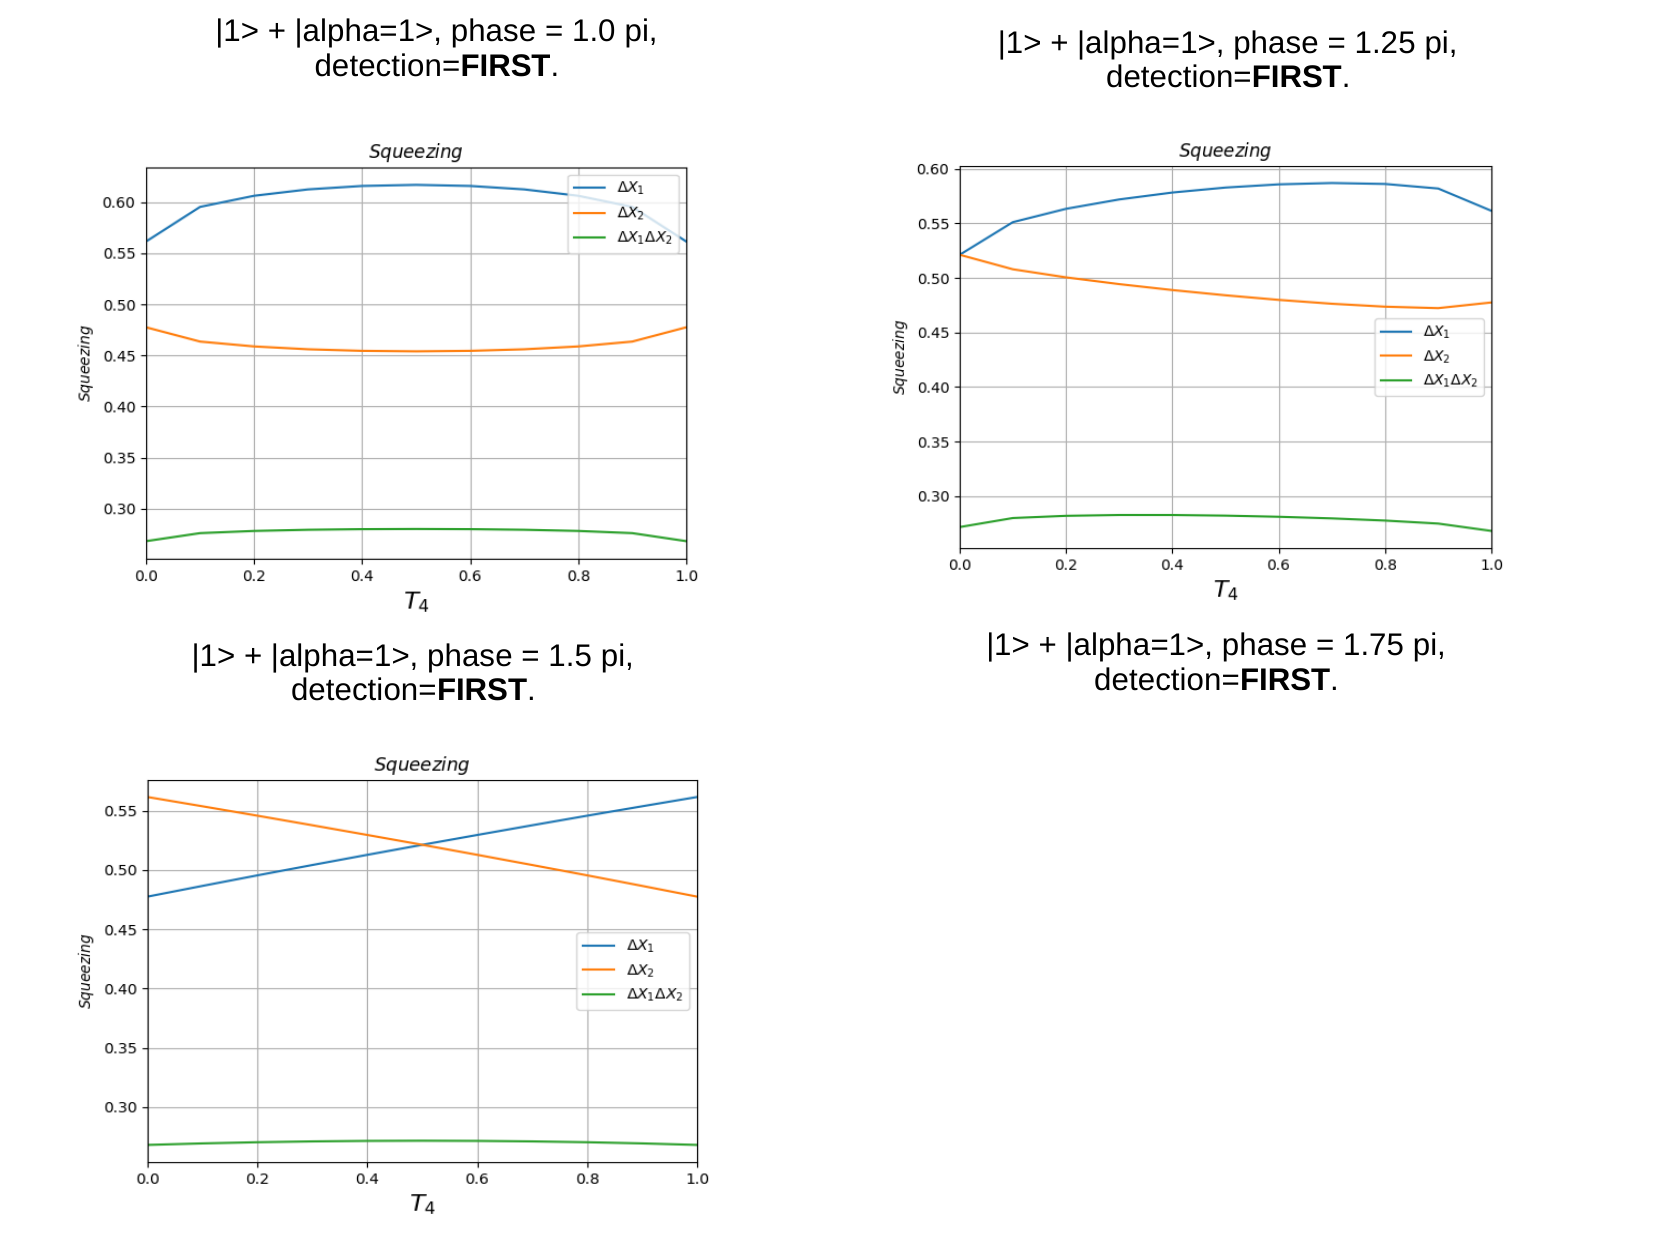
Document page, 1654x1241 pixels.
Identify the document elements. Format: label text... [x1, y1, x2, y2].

picture [59, 106, 756, 615]
title |1> + |alpha=1>, phase = 1.75 pi, detection=FIRST. [933, 627, 1501, 697]
title |1> + |alpha=1>, phase = 1.0 pi, detection=FIRST. [153, 13, 721, 83]
title |1> + |alpha=1>, phase = 1.25 pi, detection=FIRST. [944, 24, 1512, 95]
picture [874, 106, 1560, 603]
title |1> + |alpha=1>, phase = 1.5 pi, detection=FIRST. [129, 637, 697, 708]
picture [59, 720, 768, 1217]
